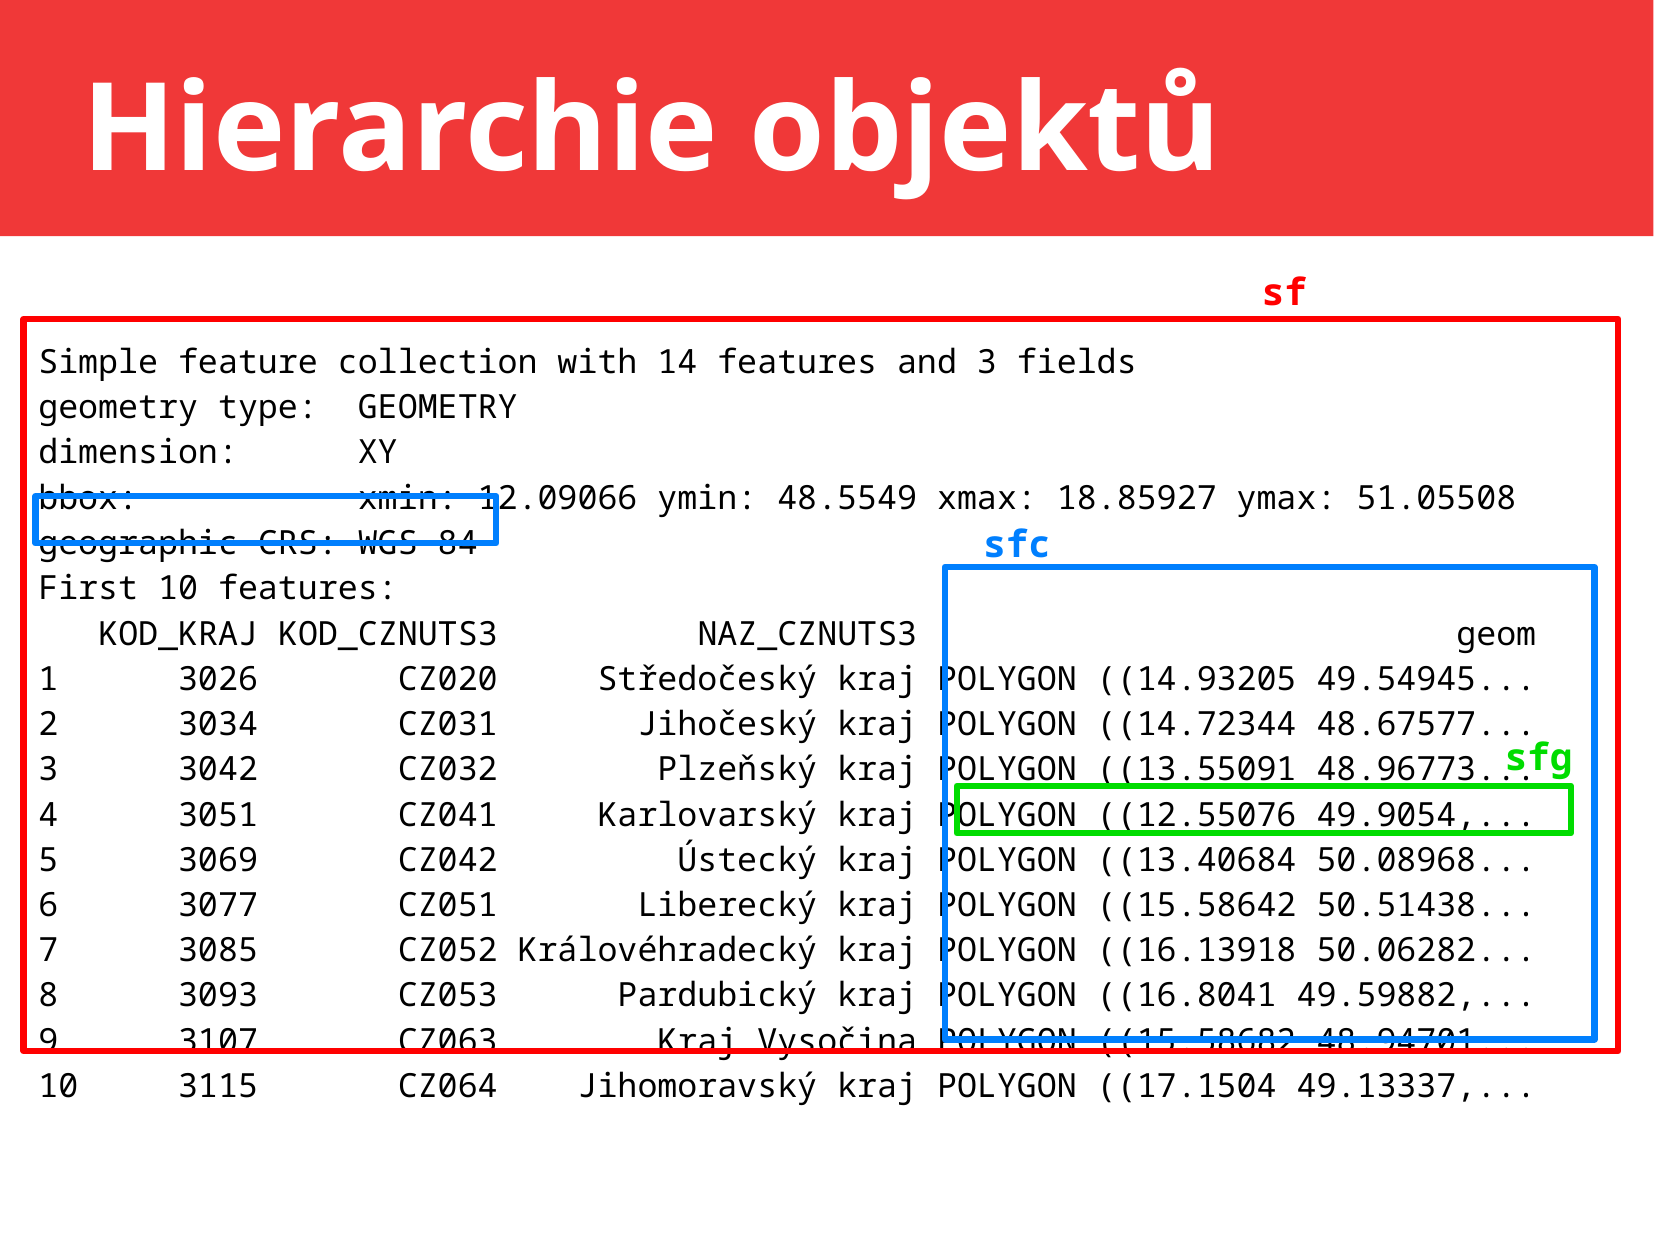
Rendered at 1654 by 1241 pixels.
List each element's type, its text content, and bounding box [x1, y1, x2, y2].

text_box Simple feature collection with 14 features and 3 fields geometry type: GEOMETRY dimension: XY bbox: xmin: 12.09066 ymin: 48.5549 xmax: 18.85927 ymax: 51.05508 geographic CRS: WGS 84 First 10 features: KOD_KRAJ KOD_CZNUTS3 NAZ_CZNUTS3 geom 1 3026 CZ020 Středočeský kraj POLYGON ((14.93205 49.54945... 2 3034 CZ031 Jihočeský kraj POLYGON ((14.72344 48.67577... 3 3042 CZ032 Plzeňský kraj POLYGON ((13.55091 48.96773... 4 3051 CZ041 Karlovarský kraj POLYGON ((12.55076 49.9054,... 5 3069 CZ042 Ústecký kraj POLYGON ((13.40684 50.08968... 6 3077 CZ051 Liberecký kraj POLYGON ((15.58642 50.51438... 7 3085 CZ052 Královéhradecký kraj POLYGON ((16.13918 50.06282... 8 3093 CZ053 Pardubický kraj POLYGON ((16.8041 49.59882,... 9 3107 CZ063 Kraj Vysočina POLYGON ((15.58682 48.94701... 10 3115 CZ064 Jihomoravský kraj POLYGON ((17.1504 49.13337,... [23, 330, 1642, 1241]
text_box sf [1247, 258, 1323, 319]
text_box sfc [968, 510, 1068, 571]
text_box Simple feature collection with 14 features and 3 fields geometry type: GEOMETRY dimension: XY bbox: xmin: 12.09066 ymin: 48.5549 xmax: 18.85927 ymax: 51.05508 geographic CRS: WGS 84 First 10 features: KOD_KRAJ KOD_CZNUTS3 NAZ_CZNUTS3 geom 1 3026 CZ020 Středočeský kraj POLYGON ((14.93205 49.54945... 2 3034 CZ031 Jihočeský kraj POLYGON ((14.72344 48.67577... 3 3042 CZ032 Plzeňský kraj POLYGON ((13.55091 48.96773... 4 3051 CZ041 Karlovarský kraj POLYGON ((12.55076 49.9054,... 5 3069 CZ042 Ústecký kraj POLYGON ((13.40684 50.08968... 6 3077 CZ051 Liberecký kraj POLYGON ((15.58642 50.51438... 7 3085 CZ052 Královéhradecký kraj POLYGON ((16.13918 50.06282... 8 3093 CZ053 Pardubický kraj POLYGON ((16.8041 49.59882,... 9 3107 CZ063 Kraj Vysočina POLYGON ((15.58682 48.94701... 10 3115 CZ064 Jihomoravský kraj POLYGON ((17.1504 49.13337,... [27, 330, 1615, 1048]
text_box sfg [1489, 722, 1589, 784]
title Hierarchie objektů [82, 19, 1571, 227]
